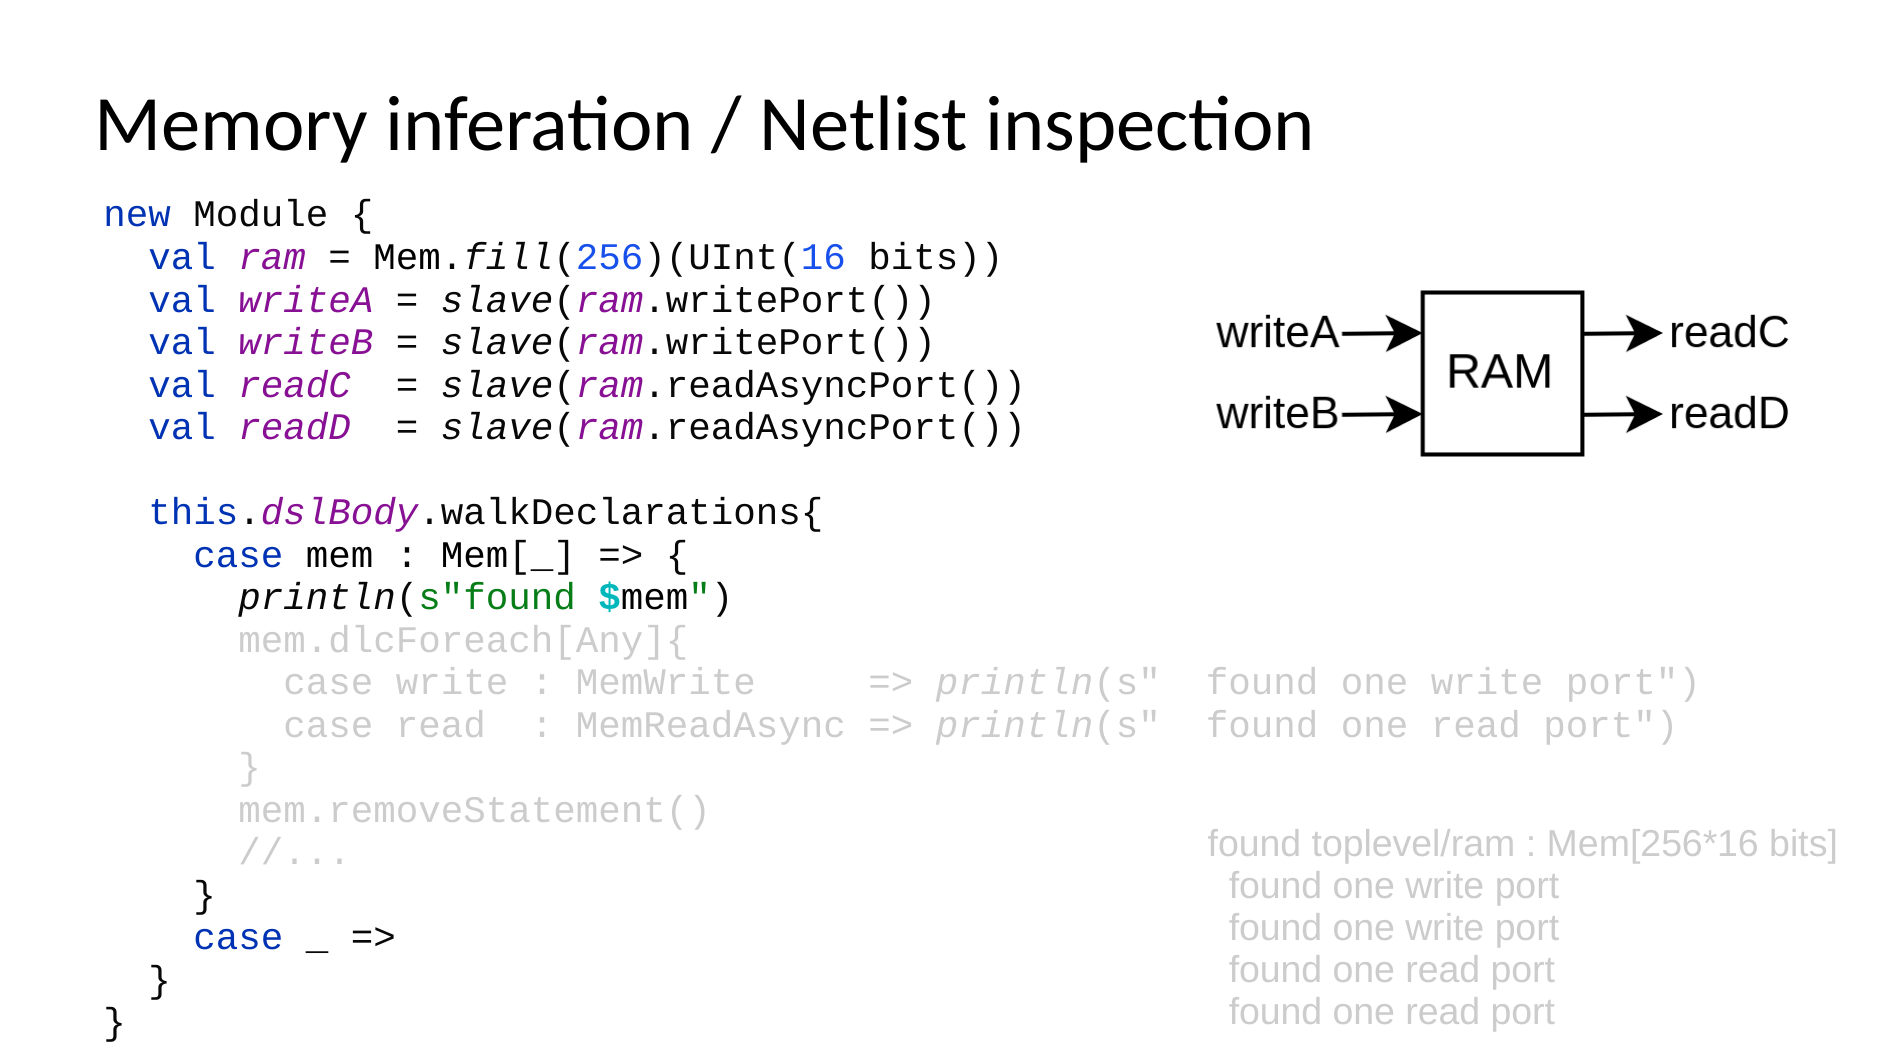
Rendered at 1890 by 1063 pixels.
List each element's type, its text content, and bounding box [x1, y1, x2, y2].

text_box found toplevel/ram : Mem[256*16 bits] found one write port found one write port found one read port found one read port [1192, 814, 1854, 1040]
picture [1157, 250, 1890, 497]
title Memory inferation / Netlist inspection [94, 42, 1796, 188]
text_box new Module { val ram = Mem.fill(256)(UInt(16 bits)) val writeA = slave(ram.writePort()) val writeB = slave(ram.writePort()) val readC = slave(ram.readAsyncPort()) val readD = slave(ram.readAsyncPort()) this.dslBody.walkDeclarations{ case mem : Mem[_] => { println(s"found $mem") mem.dlcForeach[Any]{ case write : MemWrite => println(s" found one write port") case read : MemReadAsync => println(s" found one read port") } mem.removeStatement() //... } case _ => } } [88, 188, 1855, 1063]
